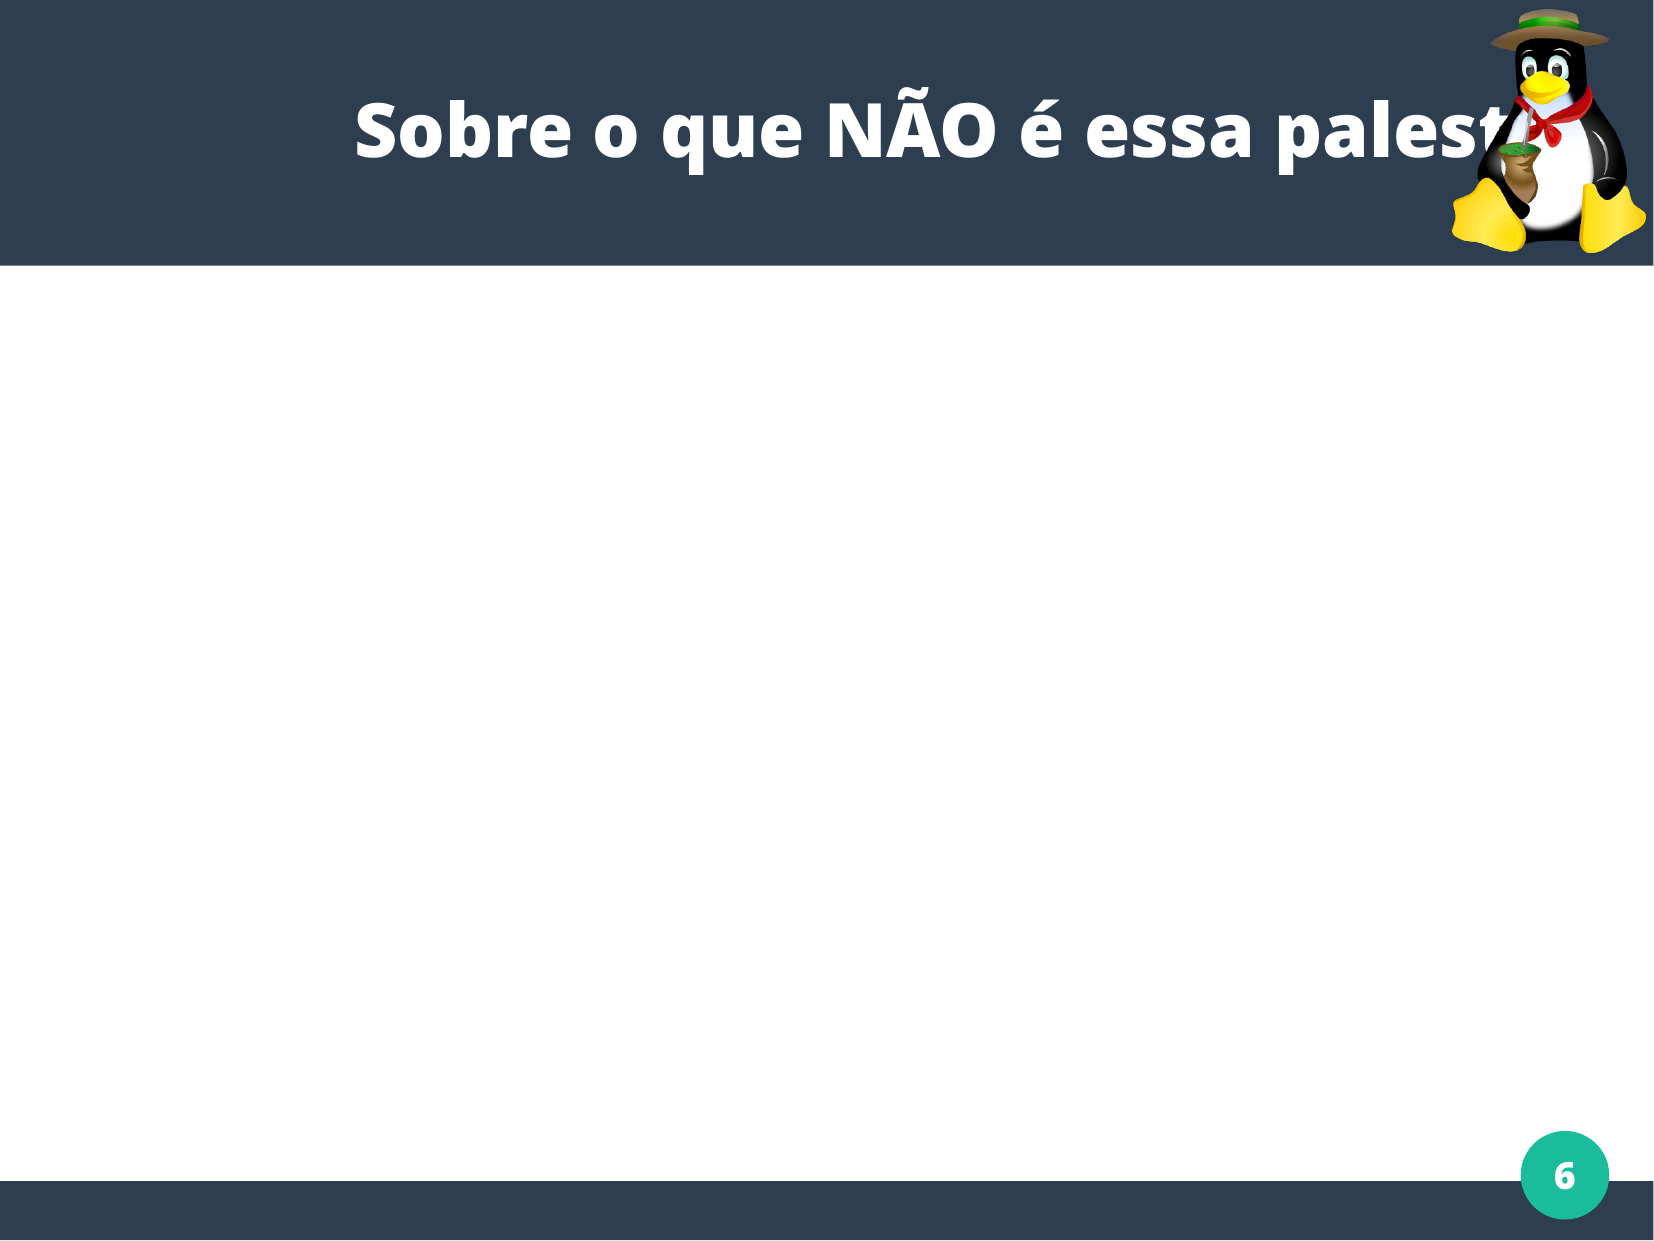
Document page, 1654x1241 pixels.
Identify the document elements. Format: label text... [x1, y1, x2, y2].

picture [1452, 9, 1646, 253]
title Sobre o que NÃO é essa palestra [59, 49, 1452, 207]
